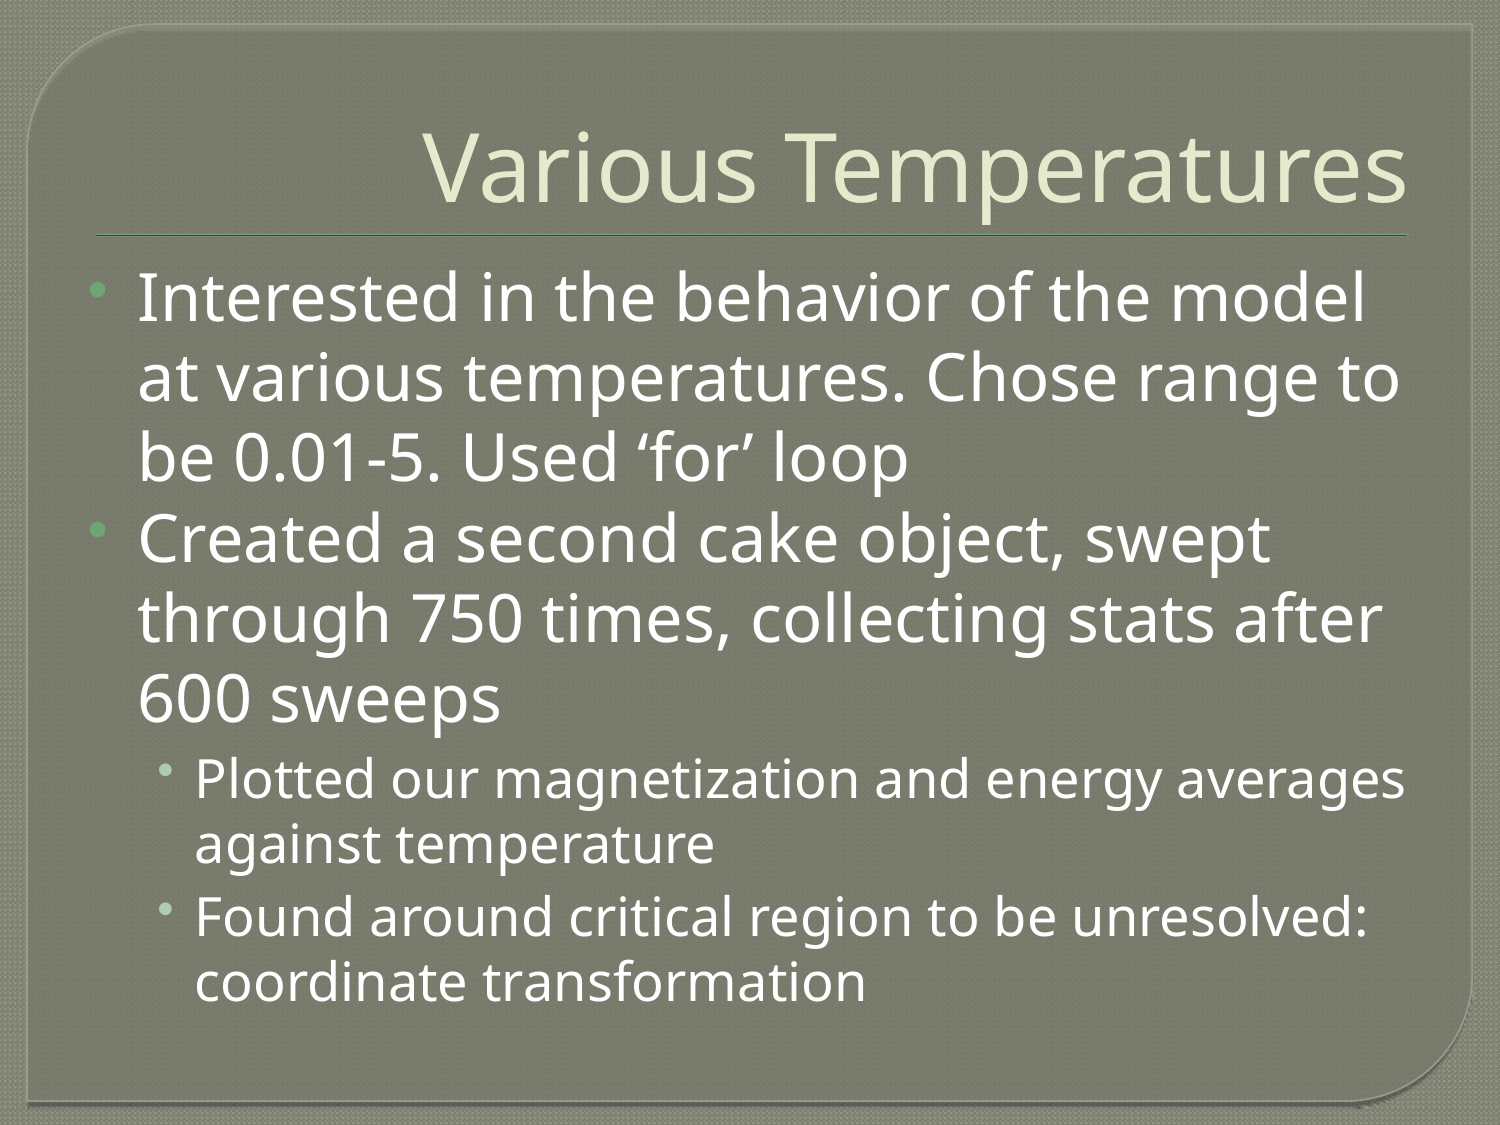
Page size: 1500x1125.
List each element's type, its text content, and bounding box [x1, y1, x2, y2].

list Interested in the behavior of the model at various temperatures. Chose range to be 0.01-5. Used ‘for’ loop Created a second cake object, swept through 750 times, collecting stats after 600 sweeps Plotted our magnetization and energy averages against temperature Found around critical region to be unresolved: coordinate transformation [75, 247, 1425, 1107]
title Various Temperatures [75, 41, 1425, 230]
picture [0, 0, 1500, 1125]
